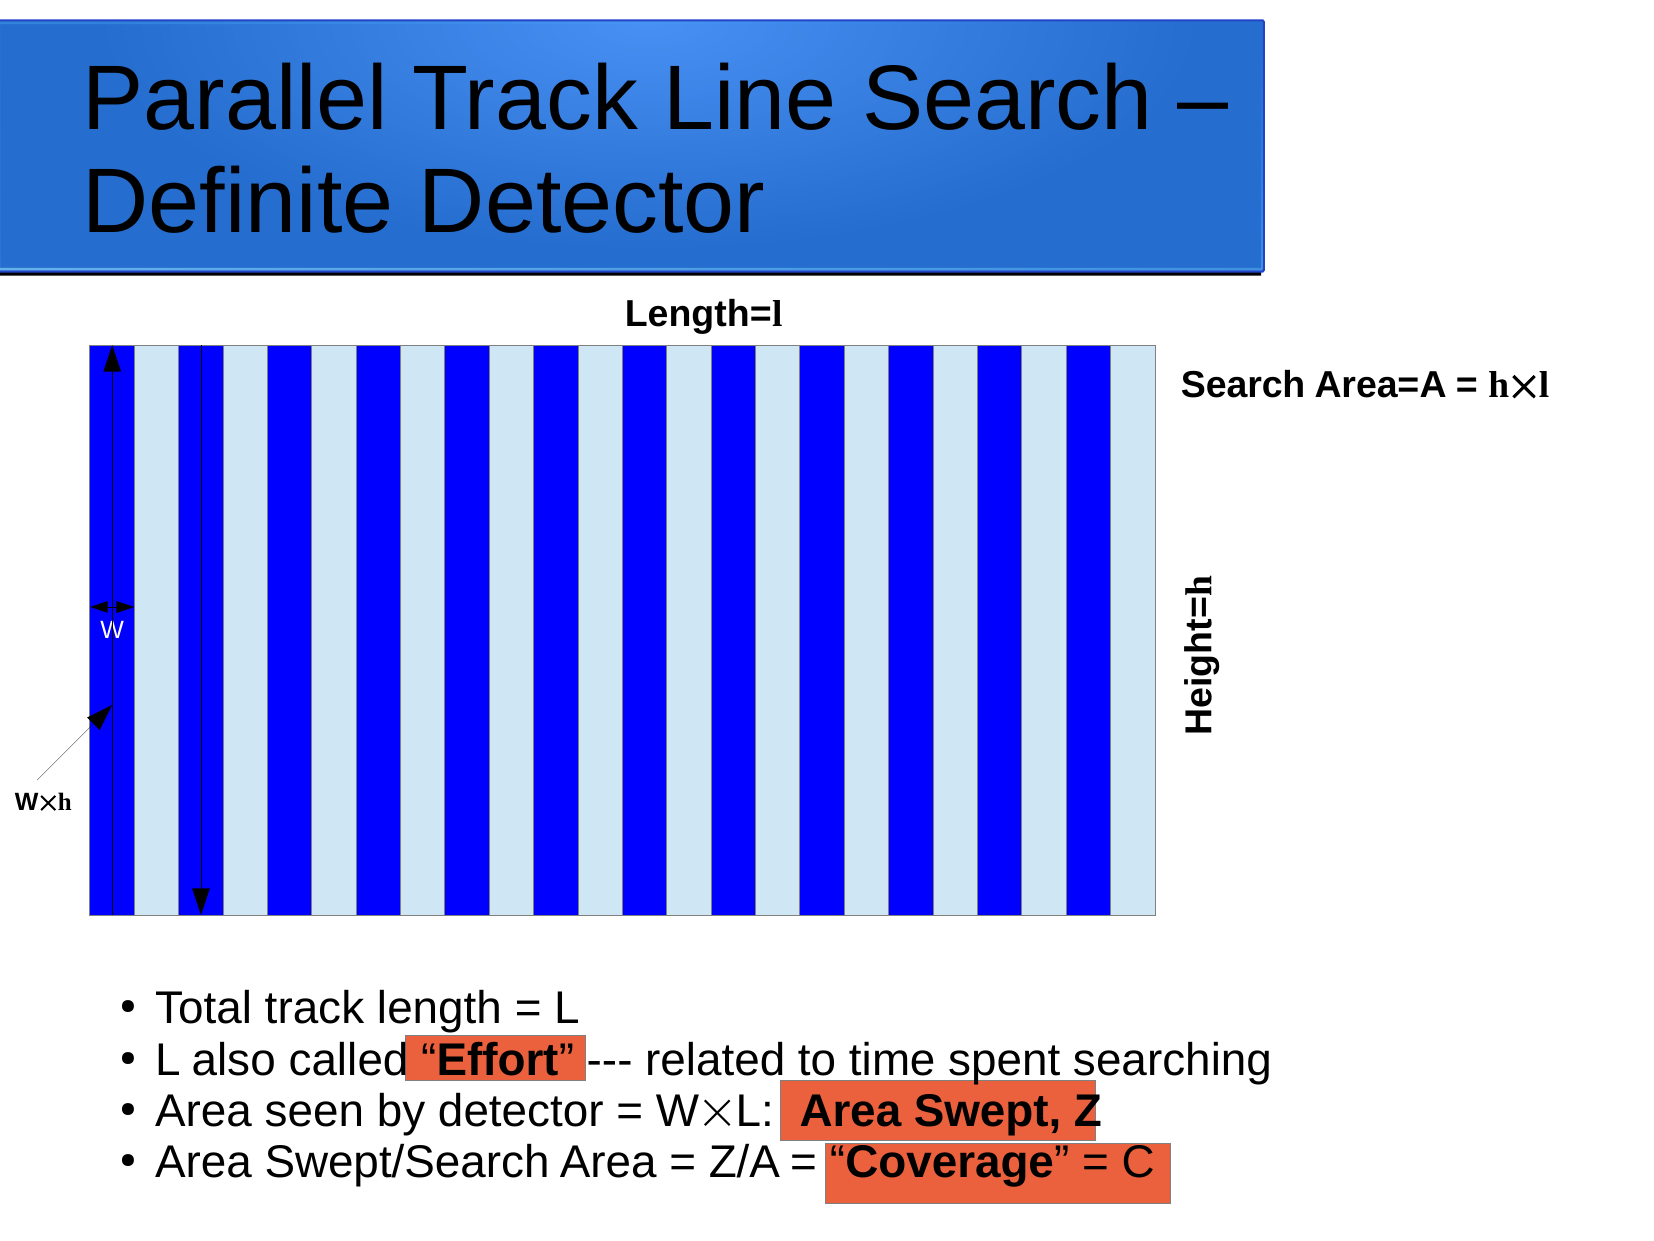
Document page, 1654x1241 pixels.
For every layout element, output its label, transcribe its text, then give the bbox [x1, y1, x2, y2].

text_box W [89, 708, 112, 916]
text_box Height=h [1170, 561, 1228, 751]
text_box Length=l [610, 285, 798, 343]
text_box W [113, 608, 135, 916]
text_box [135, 345, 201, 916]
text_box W [89, 345, 112, 716]
text_box Total track length = L L also called “Effort” --- related to time spent searching Area seen by detector = W´L: Area Swept, Z Area Swept/Search Area = Z/A = “Coverage” = C [105, 975, 1288, 1204]
text_box W´h [0, 780, 91, 828]
title Parallel Track Line Search – Definite Detector [82, 46, 1235, 253]
text_box [201, 345, 1156, 916]
text_box W [113, 345, 135, 607]
text_box Search Area=A = h´l [1166, 356, 1557, 421]
